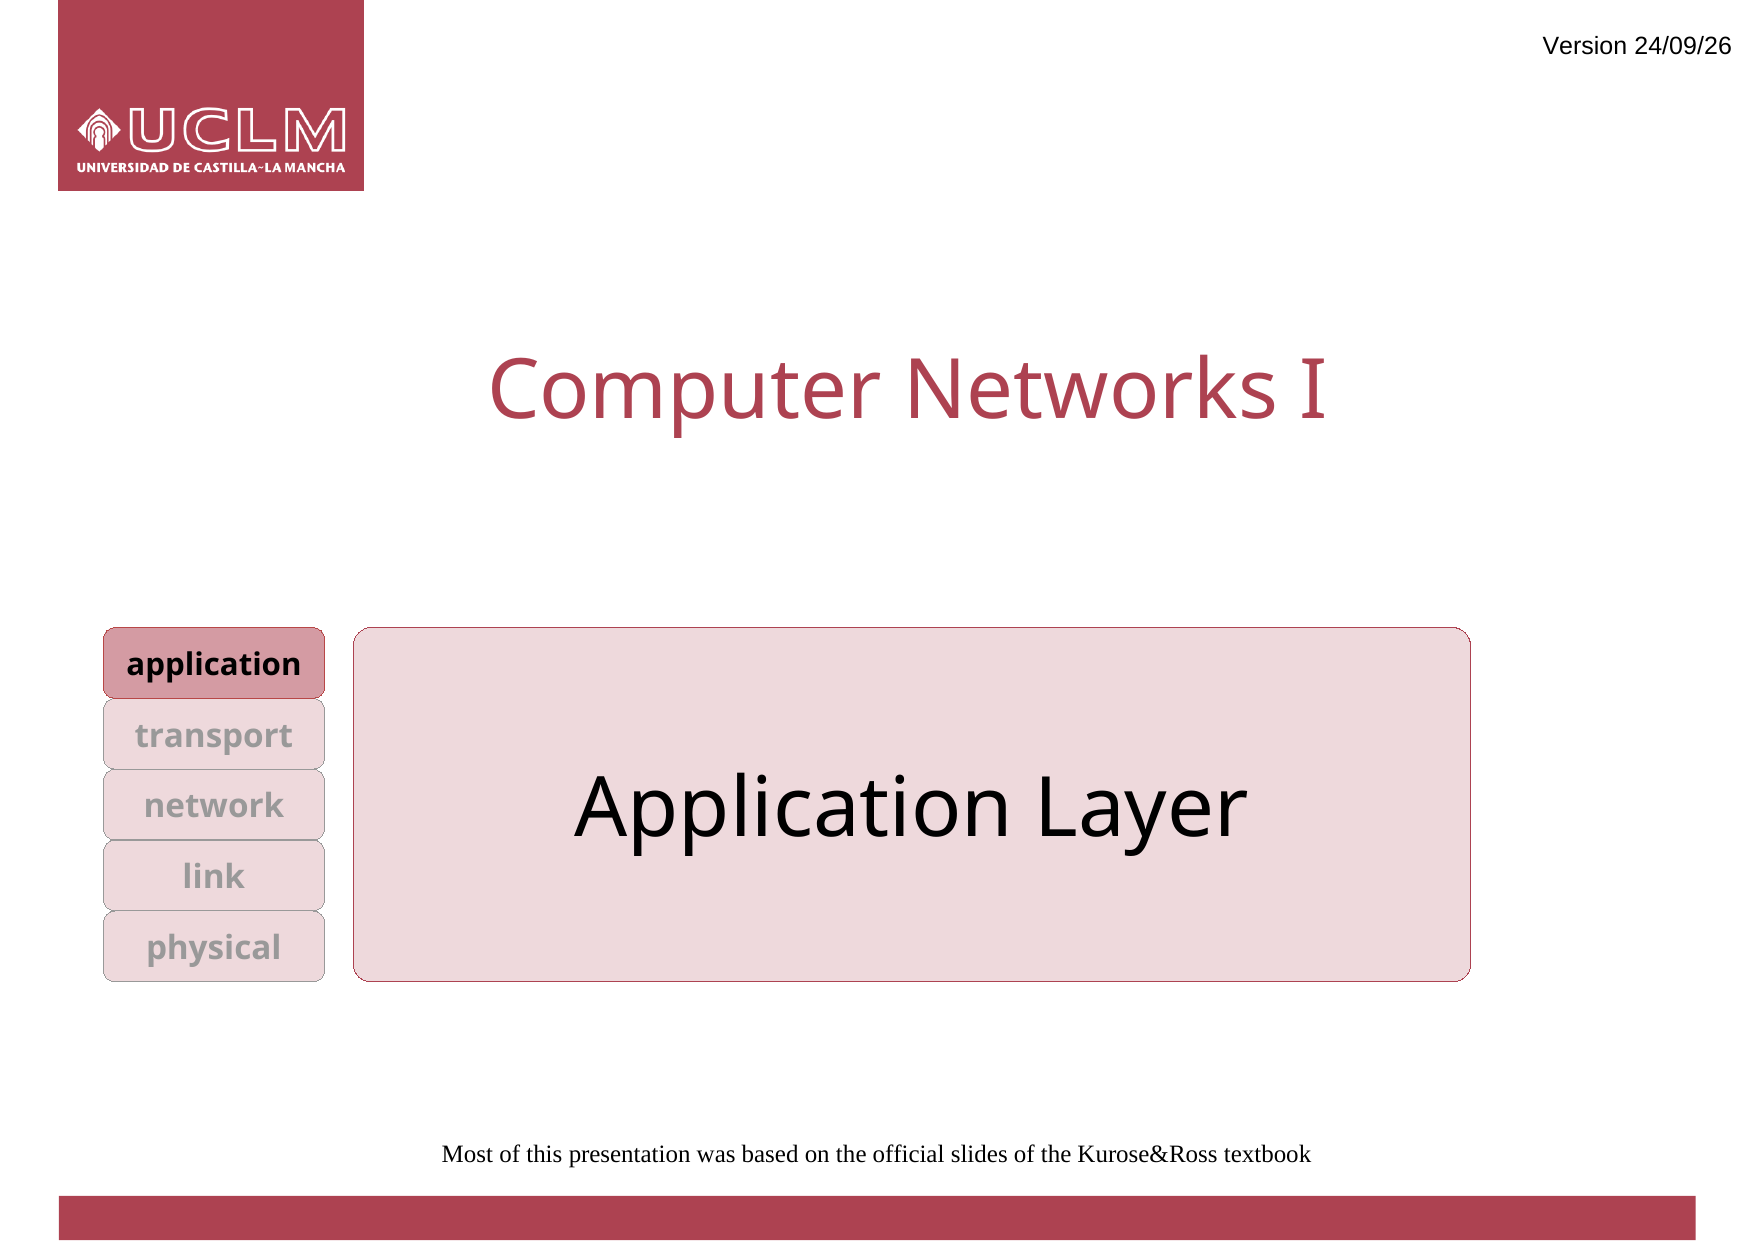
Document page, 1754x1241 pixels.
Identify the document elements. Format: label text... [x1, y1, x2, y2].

picture [58, 0, 364, 191]
title Application Layer [353, 627, 1471, 982]
text_box Most of this presentation was based on the official slides of the Kurose&Ross textbook [422, 1130, 1332, 1176]
text_box application [103, 627, 325, 699]
